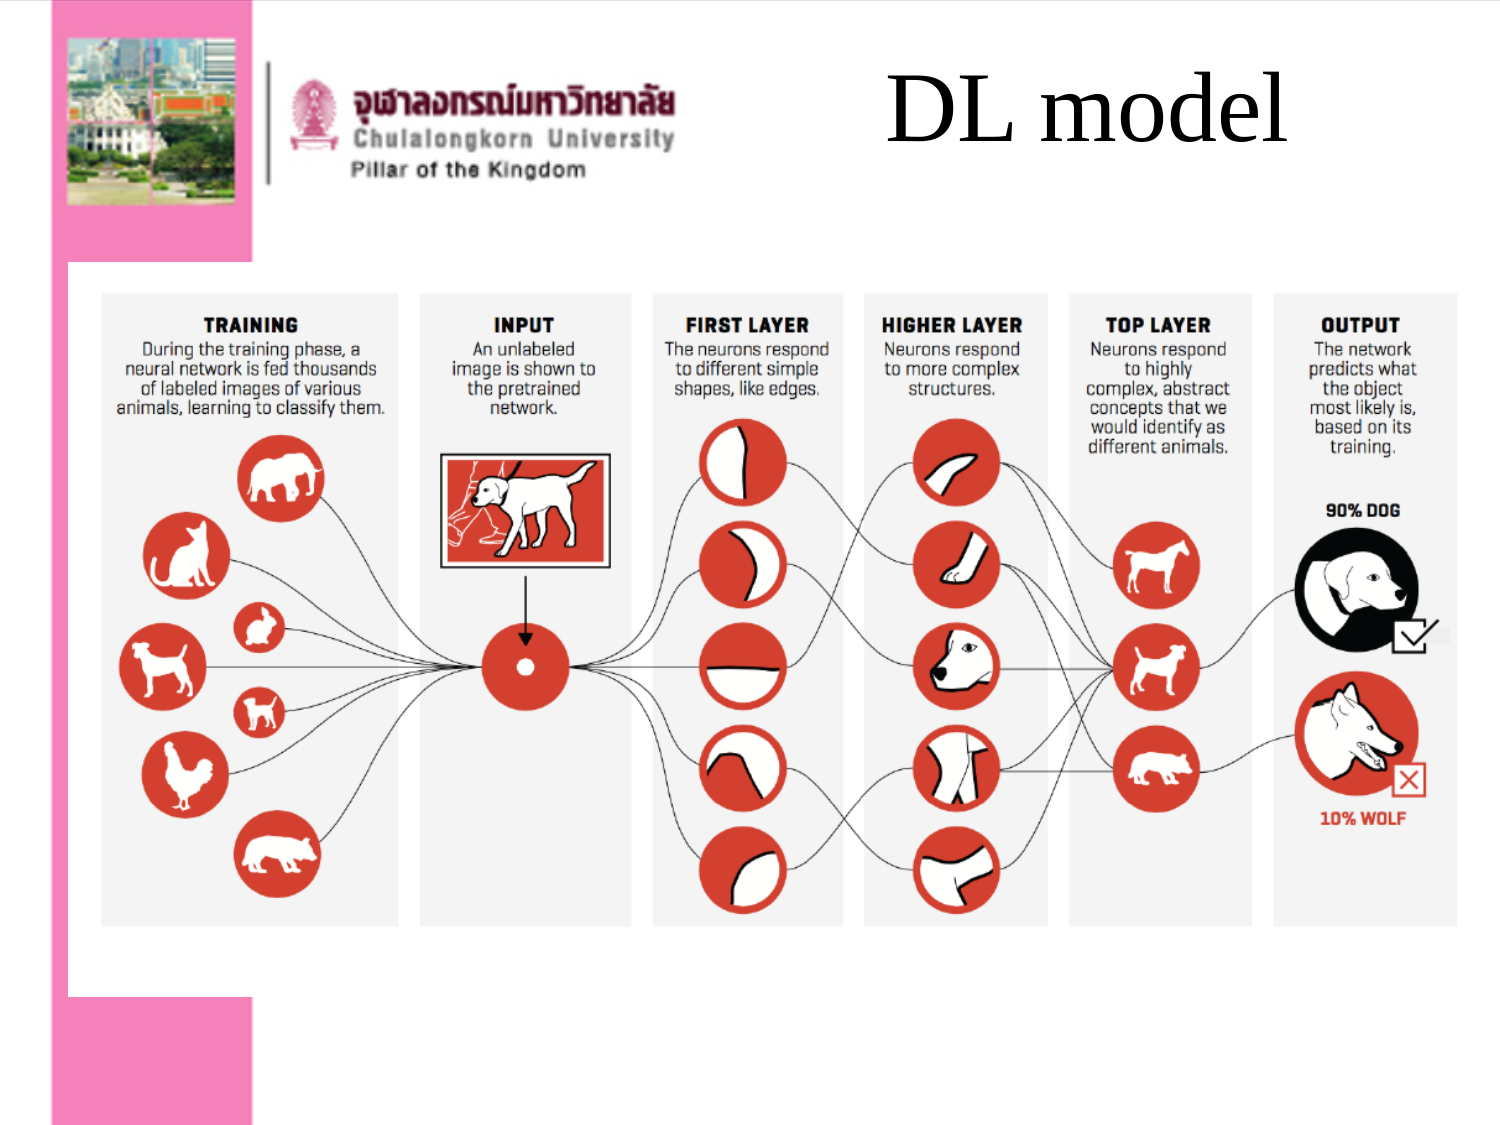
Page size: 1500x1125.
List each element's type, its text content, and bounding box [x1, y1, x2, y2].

picture [0, 0, 1500, 1125]
title DL model [705, 18, 1471, 197]
